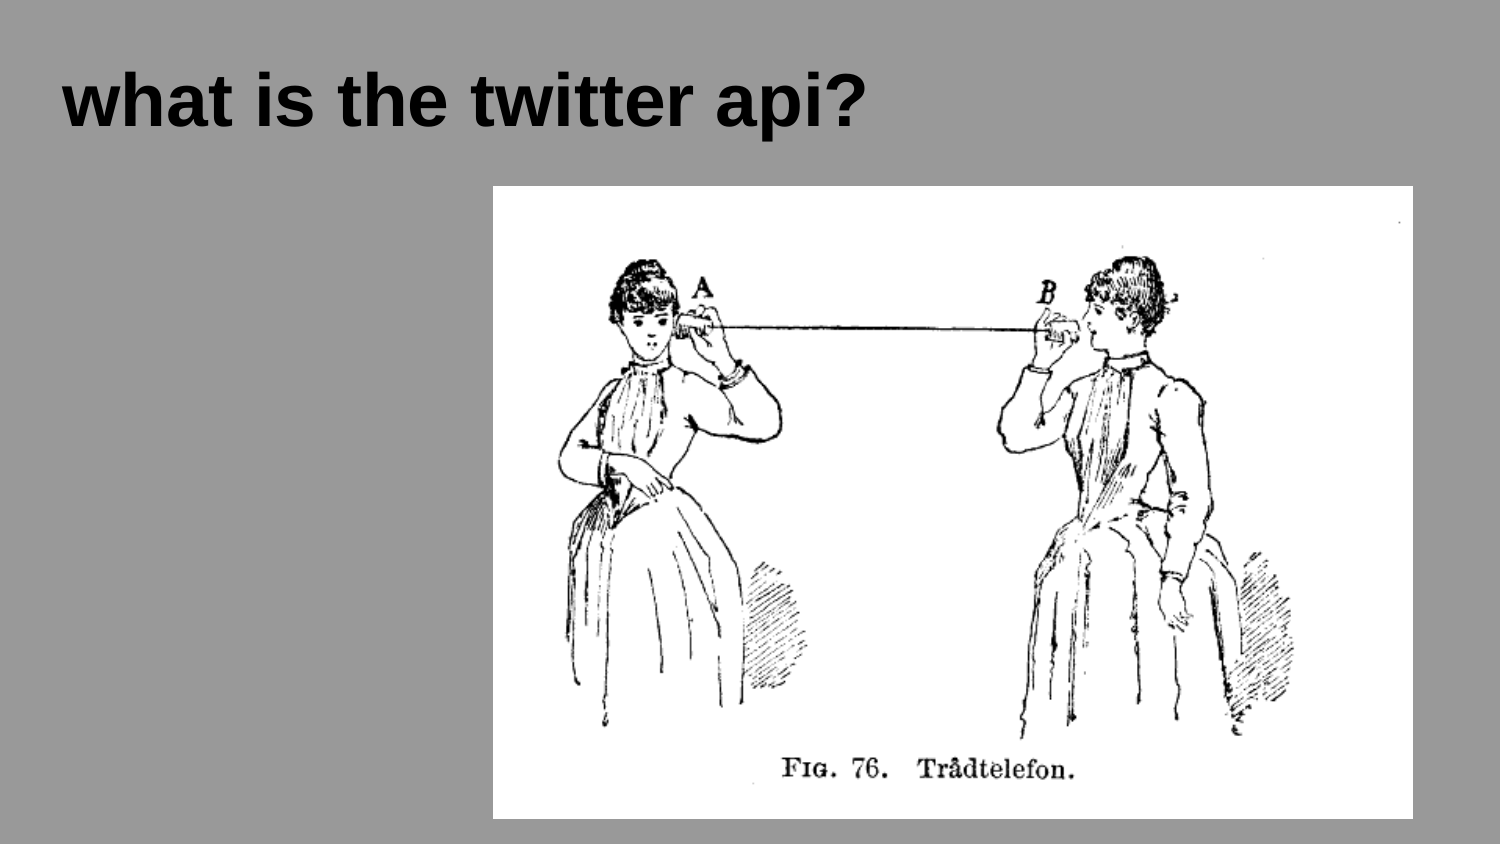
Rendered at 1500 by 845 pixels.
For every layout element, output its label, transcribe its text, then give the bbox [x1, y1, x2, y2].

text_box what is the twitter api? [47, 36, 1145, 142]
picture [493, 186, 1413, 819]
